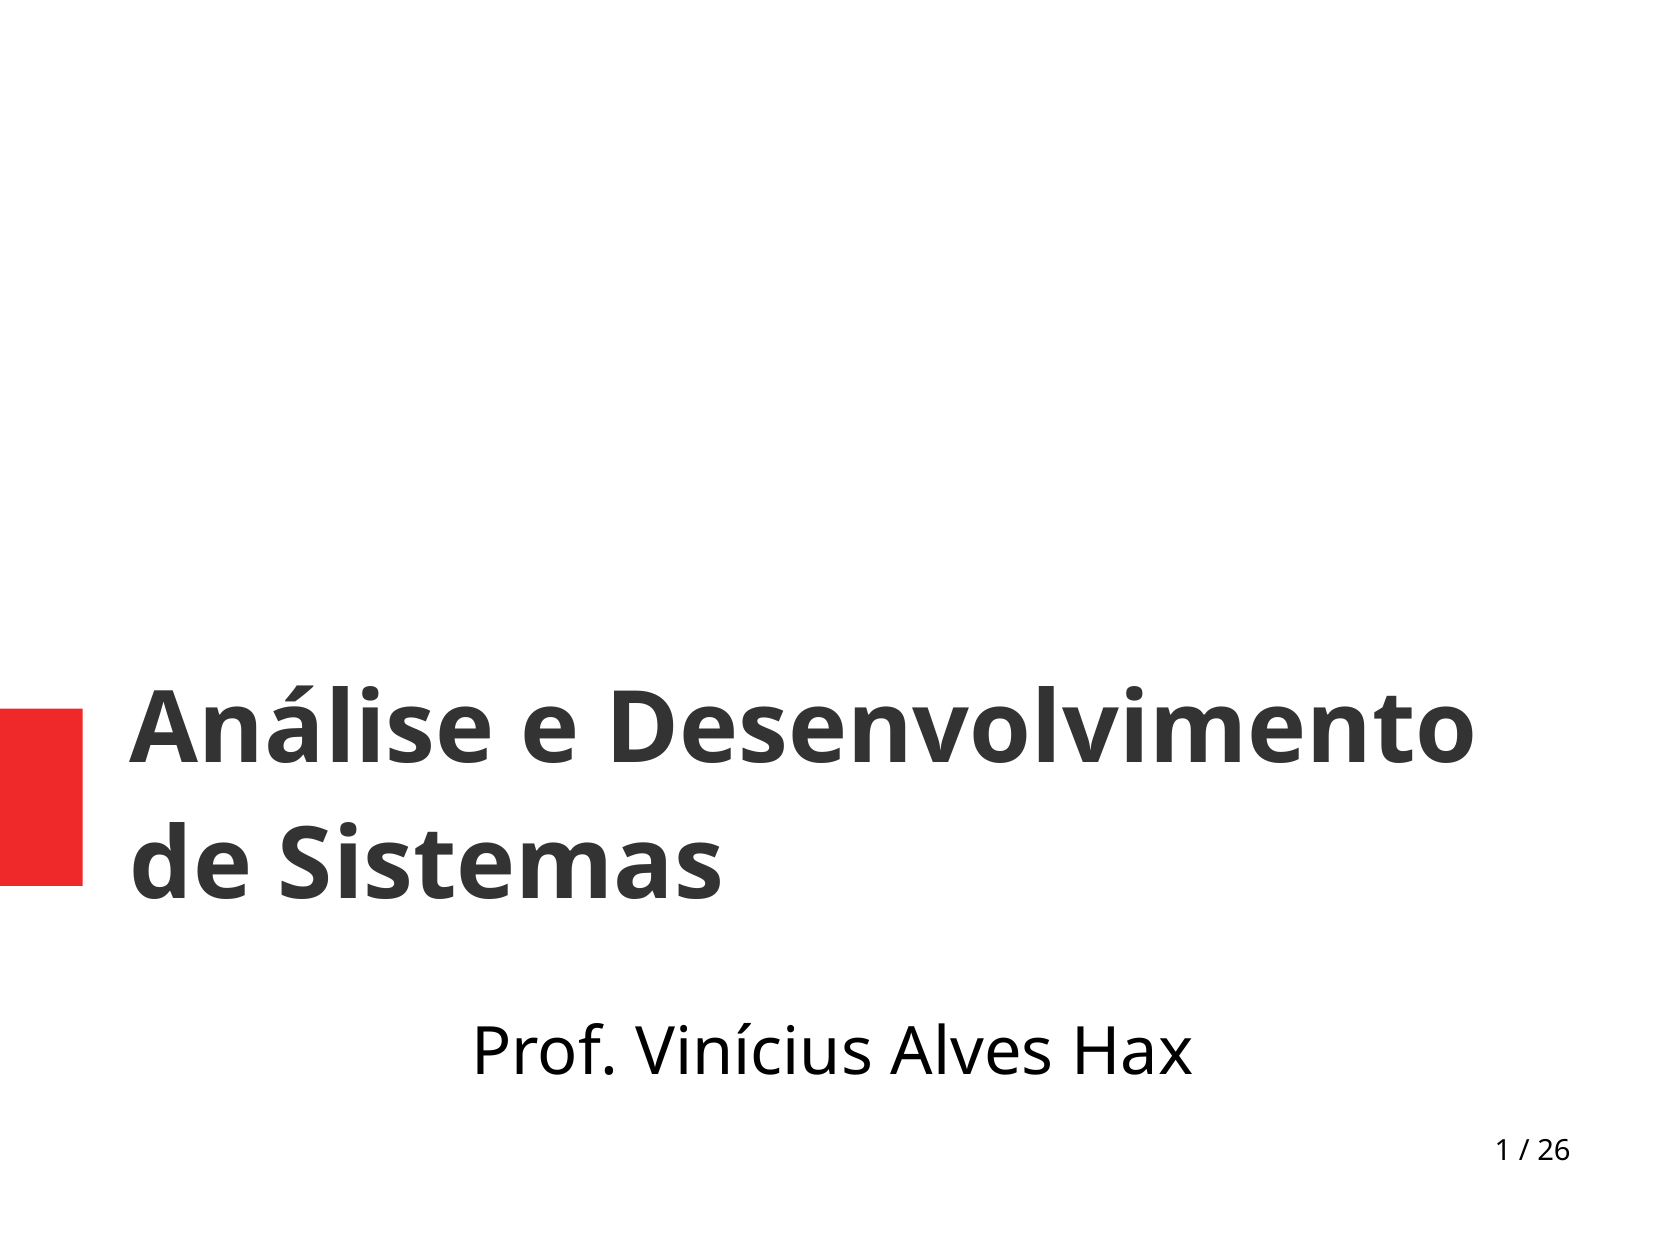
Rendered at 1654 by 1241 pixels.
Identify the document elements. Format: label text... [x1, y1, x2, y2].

subtitle Prof. Vinícius Alves Hax [129, 968, 1536, 1130]
title Análise e Desenvolvimento de Sistemas [129, 616, 1536, 966]
